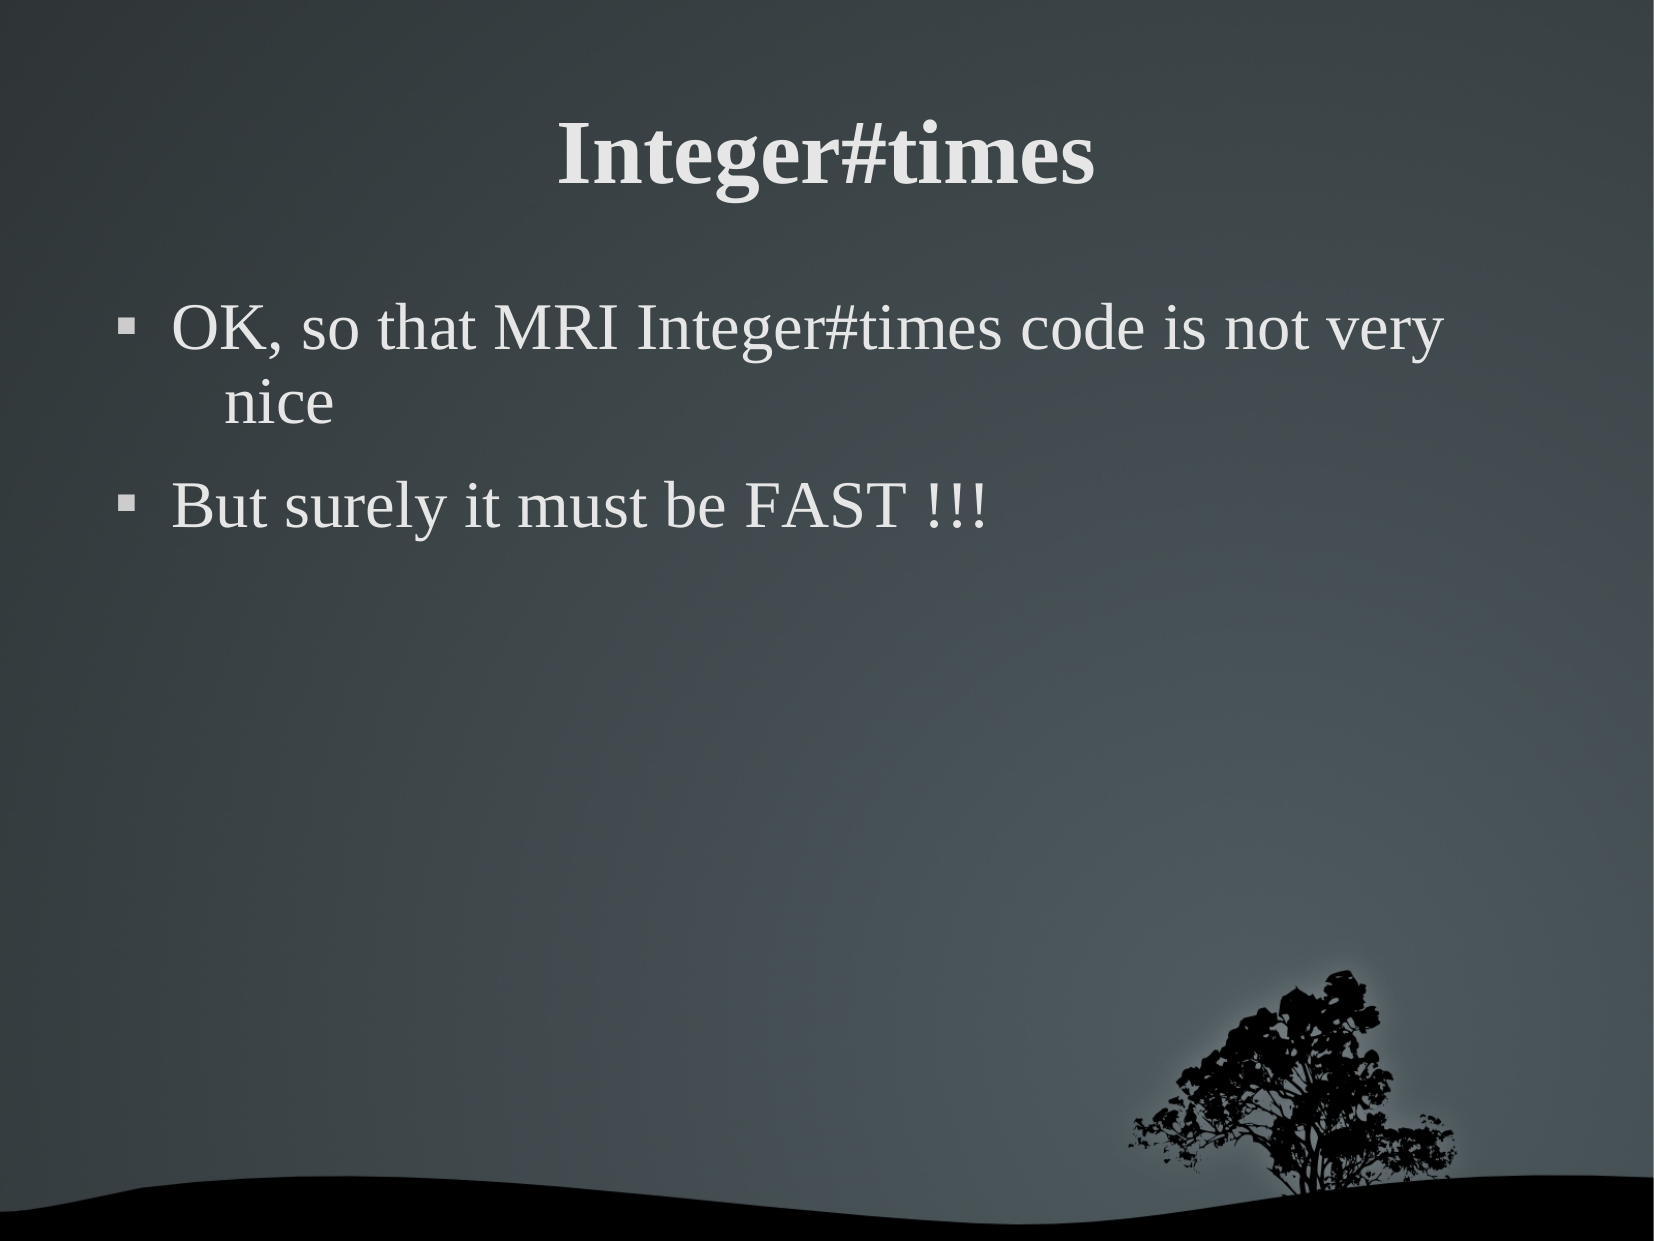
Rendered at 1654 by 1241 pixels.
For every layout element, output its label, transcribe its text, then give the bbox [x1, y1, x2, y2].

title Integer#times [82, 49, 1571, 257]
picture [0, 0, 1654, 1241]
list OK, so that MRI Integer#times code is not very nice But surely it must be FAST !!! [82, 290, 1571, 1109]
